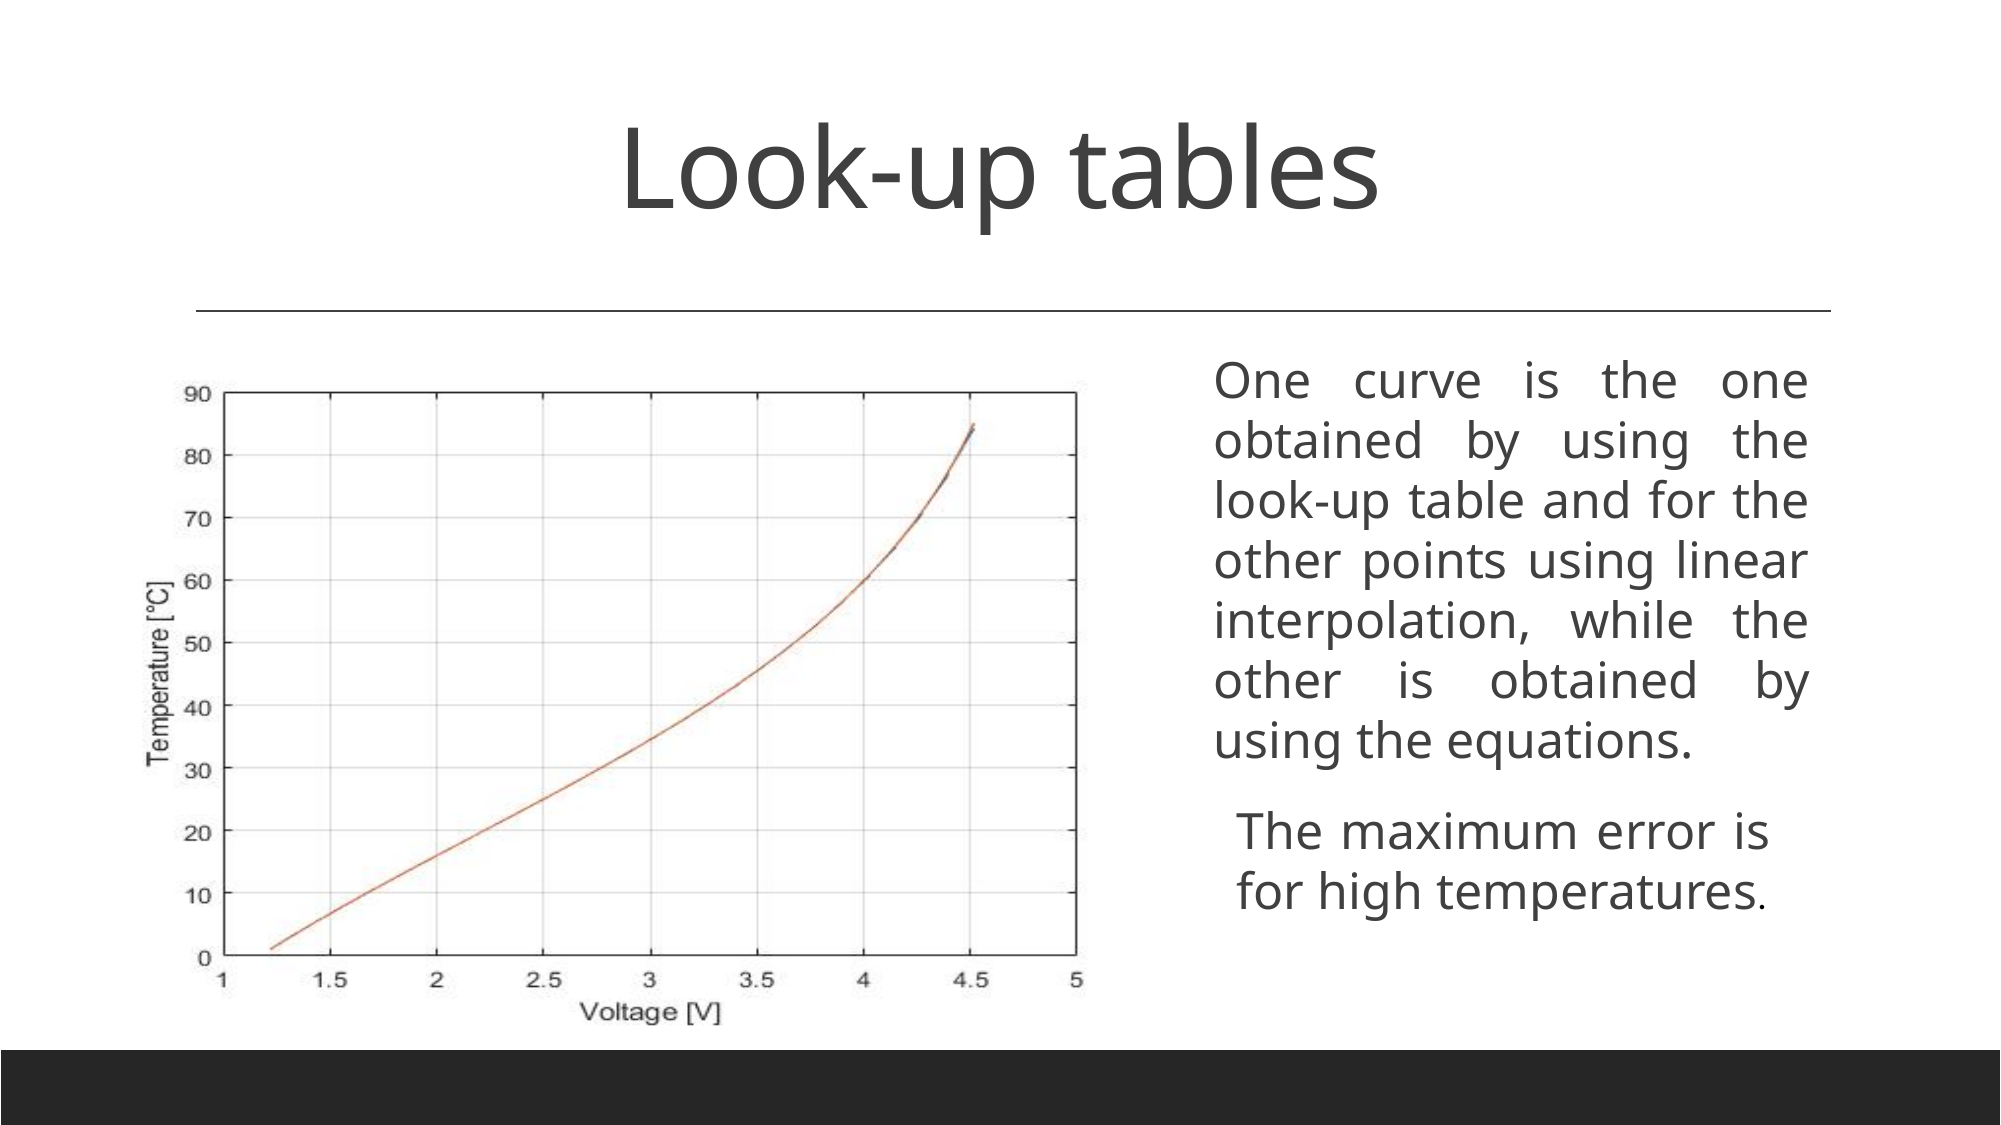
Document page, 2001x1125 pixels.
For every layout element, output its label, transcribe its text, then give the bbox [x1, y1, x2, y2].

title Look-up tables [174, 0, 1825, 238]
text_box The maximum error is for high temperatures. [1221, 792, 1825, 929]
picture [80, 341, 1182, 1032]
text_box One curve is the one obtained by using the look-up table and for the other points using linear interpolation, while the other is obtained by using the equations. [1198, 341, 1826, 720]
